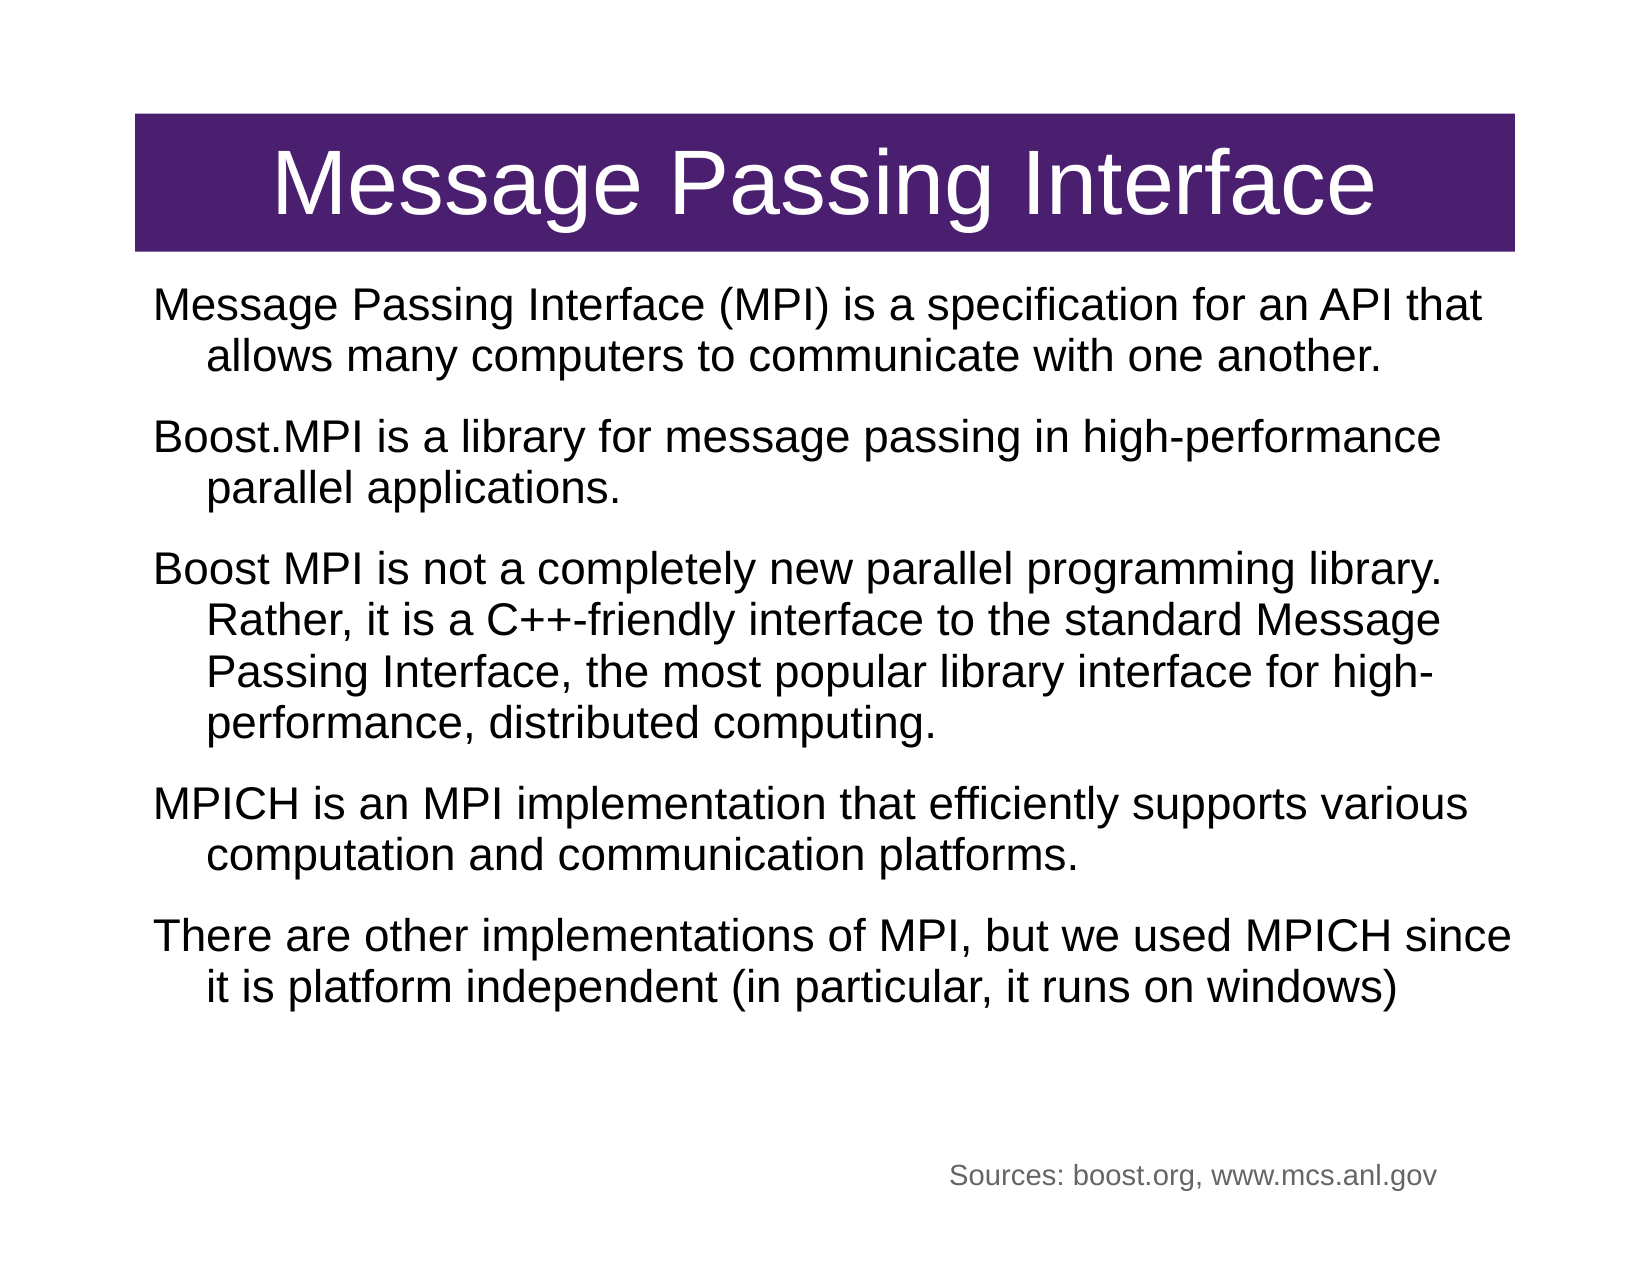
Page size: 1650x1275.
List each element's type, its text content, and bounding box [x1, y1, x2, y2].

title Message Passing Interface [135, 113, 1515, 252]
text_box Sources: boost.org, www.mcs.anl.gov [934, 1151, 1592, 1203]
list Message Passing Interface (MPI) is a specification for an API that allows many computers to communicate with one another. Boost.MPI is a library for message passing in high-performance parallel applications. Boost MPI is not a completely new parallel programming library. Rather, it is a C++-friendly interface to the standard Message Passing Interface, the most popular library interface for high-performance, distributed computing. MPICH is an MPI implementation that efficiently supports various computation and communication platforms. There are other implementations of MPI, but we used MPICH since it is platform independent (in particular, it runs on windows) [135, 279, 1515, 1139]
